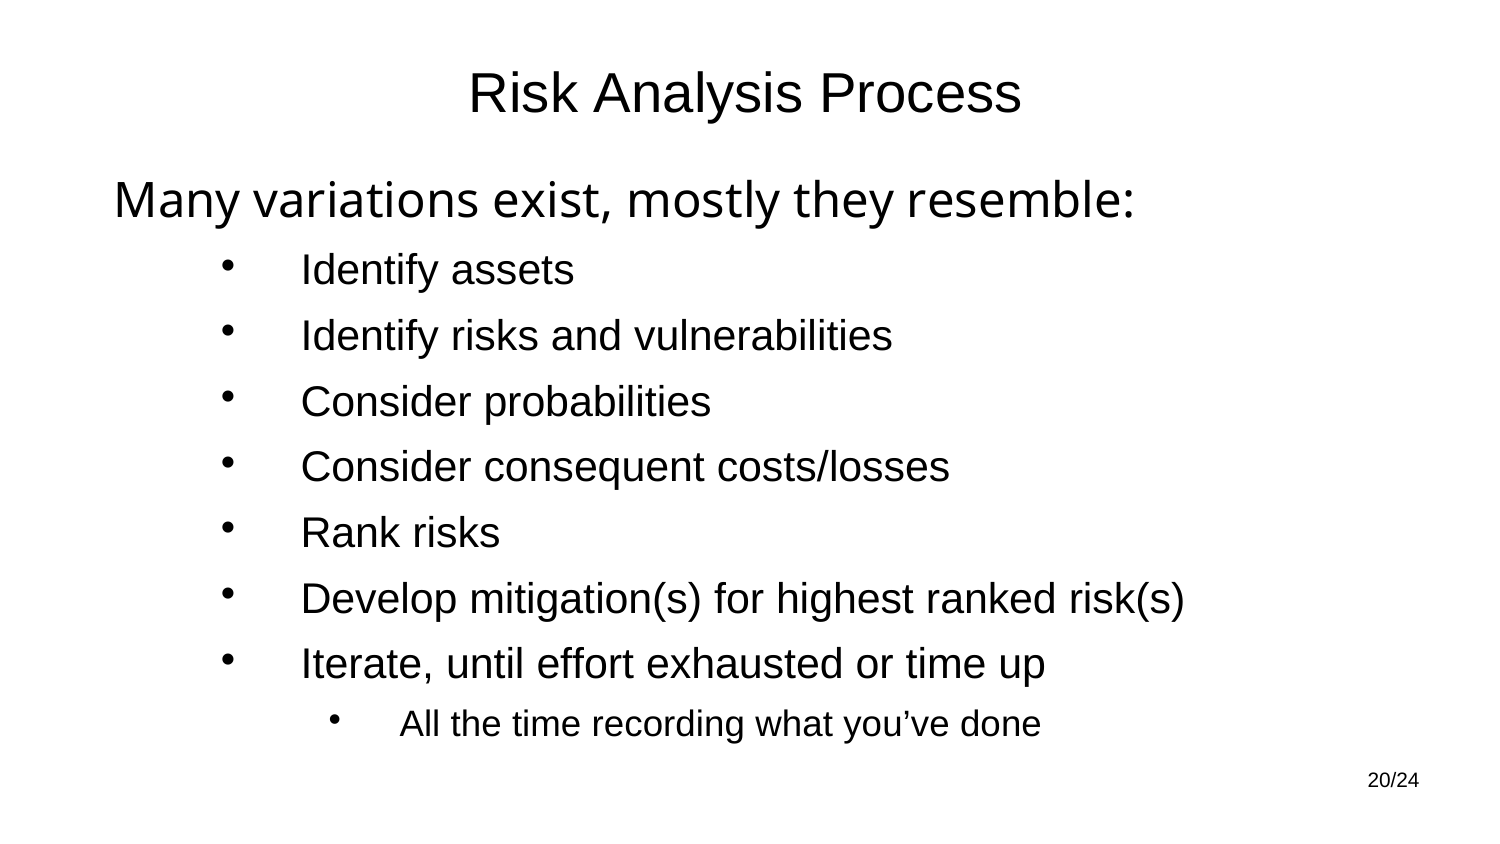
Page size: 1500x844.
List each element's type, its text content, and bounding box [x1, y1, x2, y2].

title Risk Analysis Process [112, 22, 1380, 158]
list Many variations exist, mostly they resemble: Identify assets Identify risks and vulnerabilities Consider probabilities Consider consequent costs/losses Rank risks Develop mitigation(s) for highest ranked risk(s) Iterate, until effort exhausted or time up All the time recording what you’ve done [112, 168, 1380, 744]
